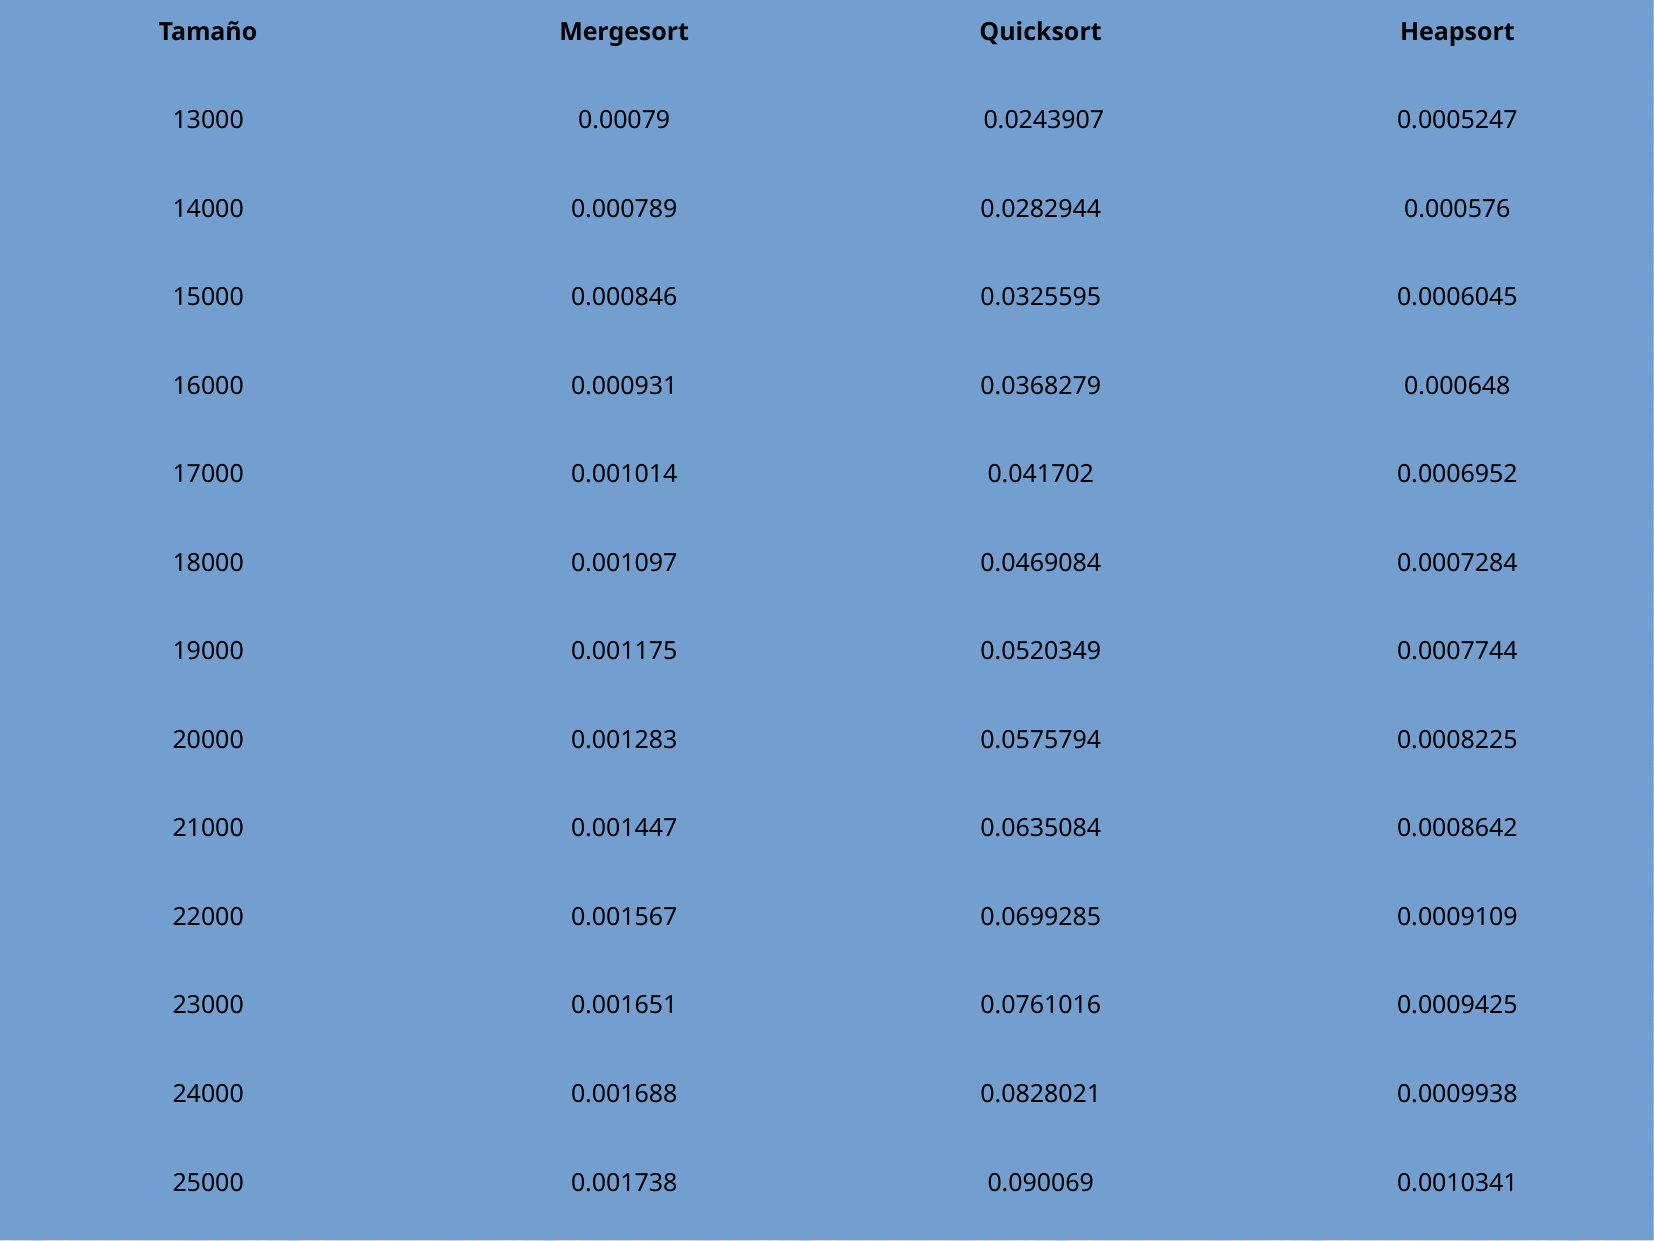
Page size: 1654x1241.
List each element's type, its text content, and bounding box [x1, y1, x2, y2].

table_cell 0.0325595 [832, 266, 1249, 354]
table_cell 0.0008225 [1249, 708, 1654, 797]
table_cell 0.001447 [416, 797, 832, 885]
table_cell 15000 [0, 266, 416, 354]
table_cell 22000 [0, 885, 416, 974]
table_cell 0.0368279 [832, 354, 1249, 443]
table_cell 0.001567 [416, 885, 832, 974]
table_cell 0.0005247 [1249, 89, 1654, 177]
table_cell 0.001688 [416, 1062, 832, 1151]
table_cell 19000 [0, 620, 416, 708]
table_cell 0.0009938 [1249, 1062, 1654, 1151]
table_cell 0.000846 [416, 266, 832, 354]
table_cell 0.0282944 [832, 177, 1249, 266]
table_cell 0.000648 [1249, 354, 1654, 443]
table_header Mergesort [416, 0, 832, 89]
table_cell 21000 [0, 797, 416, 885]
table_cell 0.0520349 [832, 620, 1249, 708]
table_cell 0.001014 [416, 443, 832, 531]
table_cell 0.0699285 [832, 885, 1249, 974]
table_cell 0.0009425 [1249, 974, 1654, 1062]
table_cell 20000 [0, 708, 416, 797]
table_cell 0.0243907 [832, 89, 1249, 177]
table_cell 0.0828021 [832, 1062, 1249, 1151]
table_cell 0.0635084 [832, 797, 1249, 885]
table_cell 0.000576 [1249, 177, 1654, 266]
table_cell 0.001651 [416, 974, 832, 1062]
table_cell 0.0010341 [1249, 1151, 1654, 1240]
table_cell 13000 [0, 89, 416, 177]
table_cell 0.0575794 [832, 708, 1249, 797]
table_cell 23000 [0, 974, 416, 1062]
table_cell 25000 [0, 1151, 416, 1240]
table_cell 0.001175 [416, 620, 832, 708]
table_header Tamaño [0, 0, 416, 89]
table_cell 0.0469084 [832, 531, 1249, 620]
table_header Quicksort [832, 0, 1249, 89]
table_cell 0.0008642 [1249, 797, 1654, 885]
table_cell 0.000931 [416, 354, 832, 443]
table_cell 0.0007284 [1249, 531, 1654, 620]
table_cell 0.0009109 [1249, 885, 1654, 974]
table_cell 18000 [0, 531, 416, 620]
table_cell 0.090069 [832, 1151, 1249, 1240]
table_cell 0.001283 [416, 708, 832, 797]
table_cell 0.0007744 [1249, 620, 1654, 708]
table_cell 0.000789 [416, 177, 832, 266]
table_cell 0.0006952 [1249, 443, 1654, 531]
table_cell 24000 [0, 1062, 416, 1151]
table_cell 0.001097 [416, 531, 832, 620]
table_cell 14000 [0, 177, 416, 266]
table_cell 0.001738 [416, 1151, 832, 1240]
table_header Heapsort [1249, 0, 1654, 89]
table_cell 0.00079 [416, 89, 832, 177]
table_cell 16000 [0, 354, 416, 443]
table_cell 17000 [0, 443, 416, 531]
table_cell 0.041702 [832, 443, 1249, 531]
table_cell 0.0006045 [1249, 266, 1654, 354]
table_cell 0.0761016 [832, 974, 1249, 1062]
